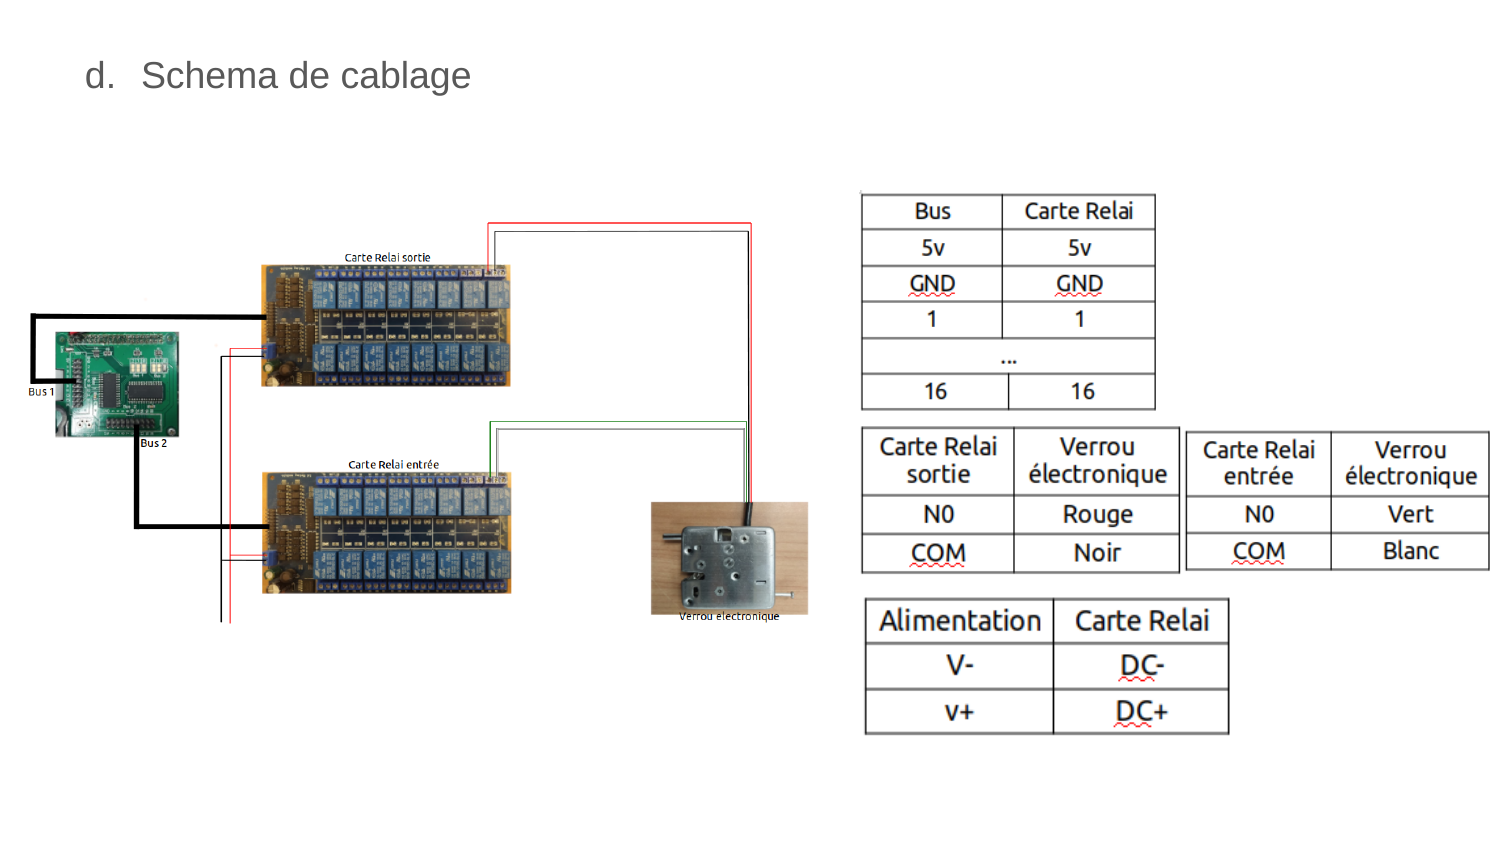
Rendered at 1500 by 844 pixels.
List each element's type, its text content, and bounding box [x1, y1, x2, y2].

picture [859, 421, 1495, 581]
picture [859, 590, 1236, 740]
picture [859, 190, 1161, 412]
picture [17, 208, 820, 636]
list Schema de cablage [51, 33, 1449, 594]
